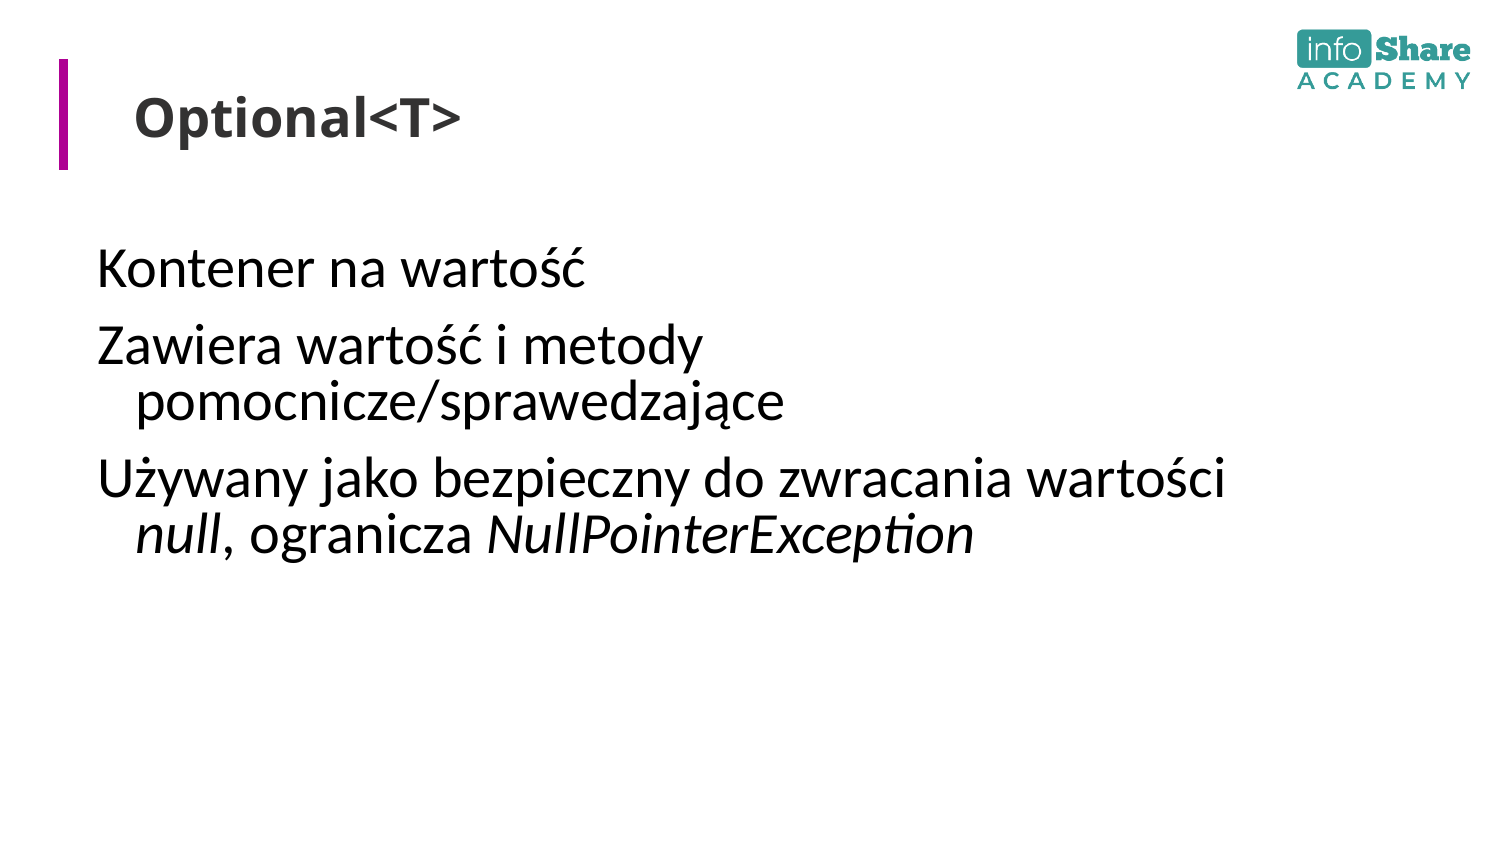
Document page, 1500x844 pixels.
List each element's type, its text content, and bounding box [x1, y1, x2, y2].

list Kontener na wartość Zawiera wartość i metody pomocnicze/sprawedzające Używany jako bezpieczny do zwracania wartości null, ogranicza NullPointerException [82, 227, 1352, 745]
picture [1267, 0, 1500, 119]
title Optional<T> [118, 59, 1248, 200]
